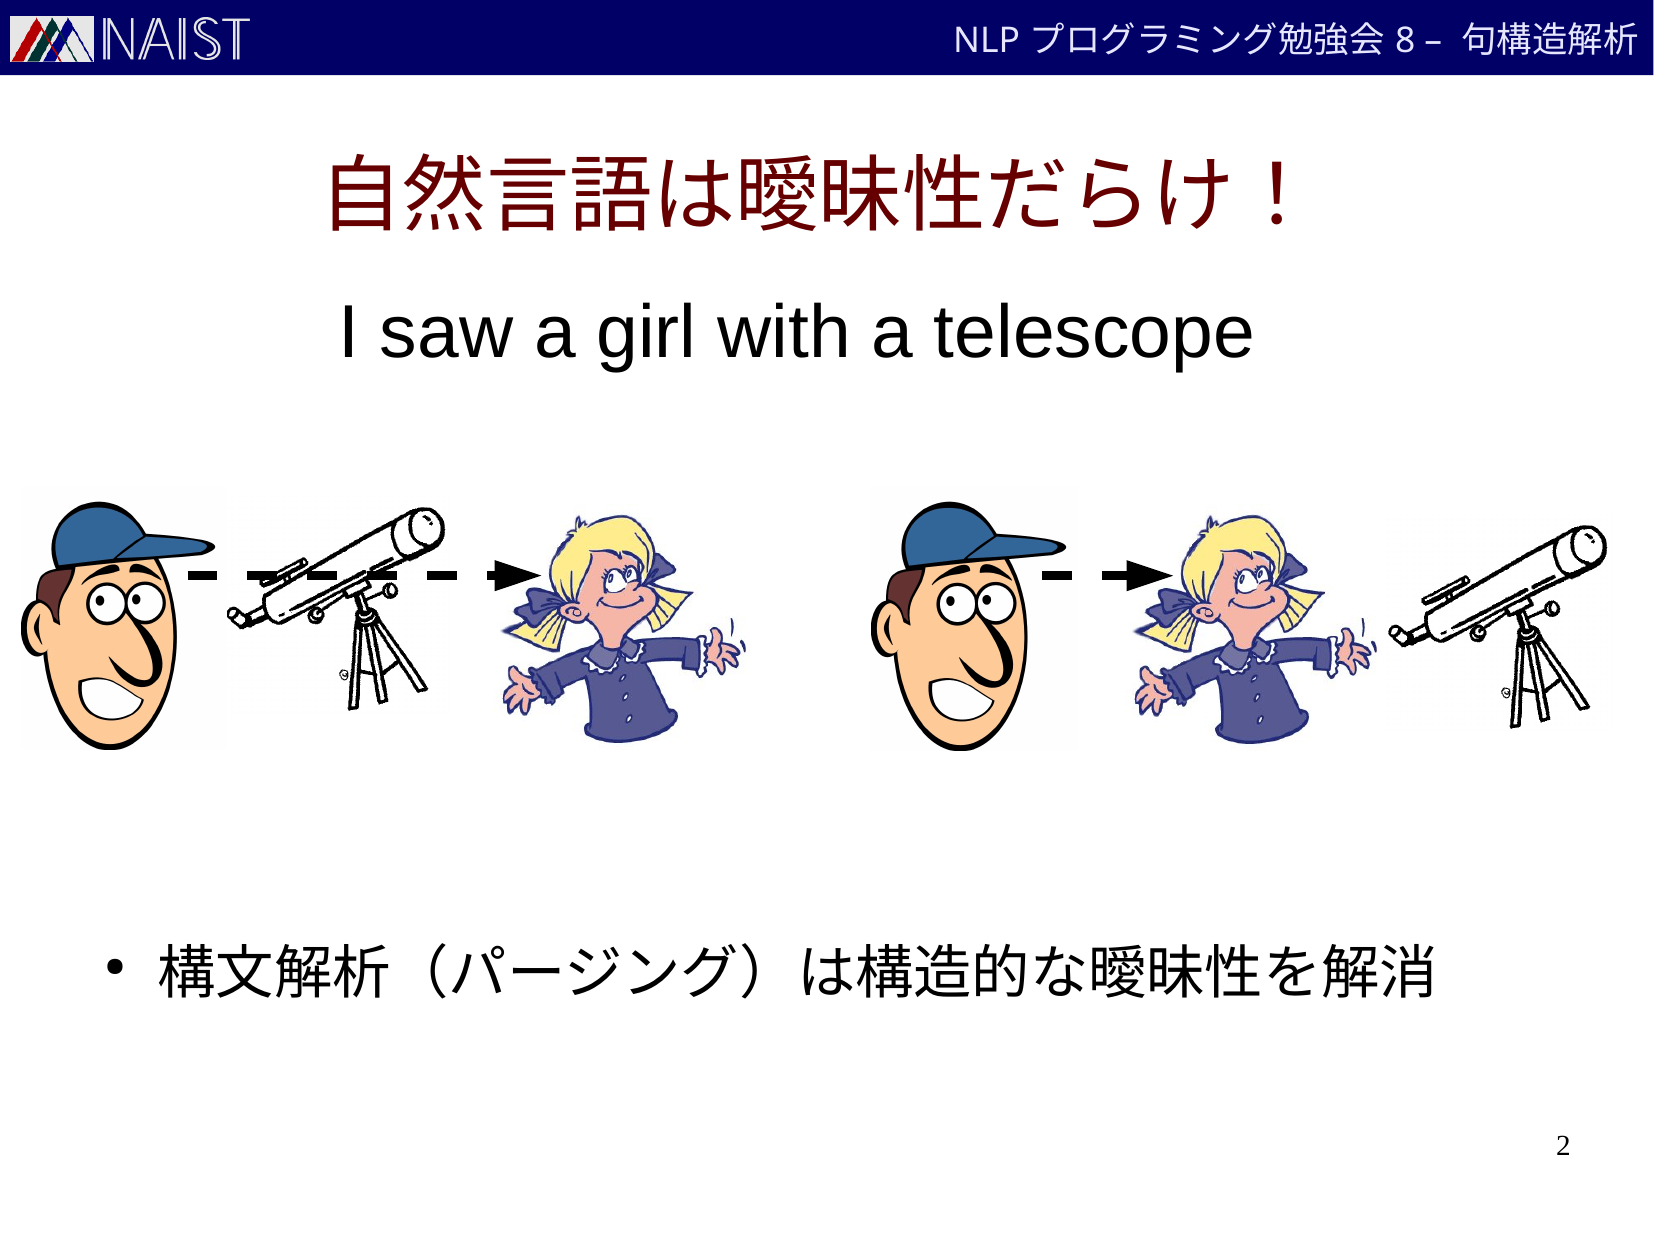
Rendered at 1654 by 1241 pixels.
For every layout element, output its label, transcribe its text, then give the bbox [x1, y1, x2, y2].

list 構文解析（パージング）は構造的な曖昧性を解消 [86, 926, 1576, 1077]
picture [1112, 504, 1613, 751]
picture [871, 487, 1078, 751]
picture [102, 17, 251, 60]
title 自然言語は曖昧性だらけ！ [75, 92, 1564, 285]
picture [10, 16, 94, 62]
picture [21, 487, 451, 751]
text_box I saw a girl with a telescope [323, 282, 1271, 382]
picture [480, 504, 751, 751]
